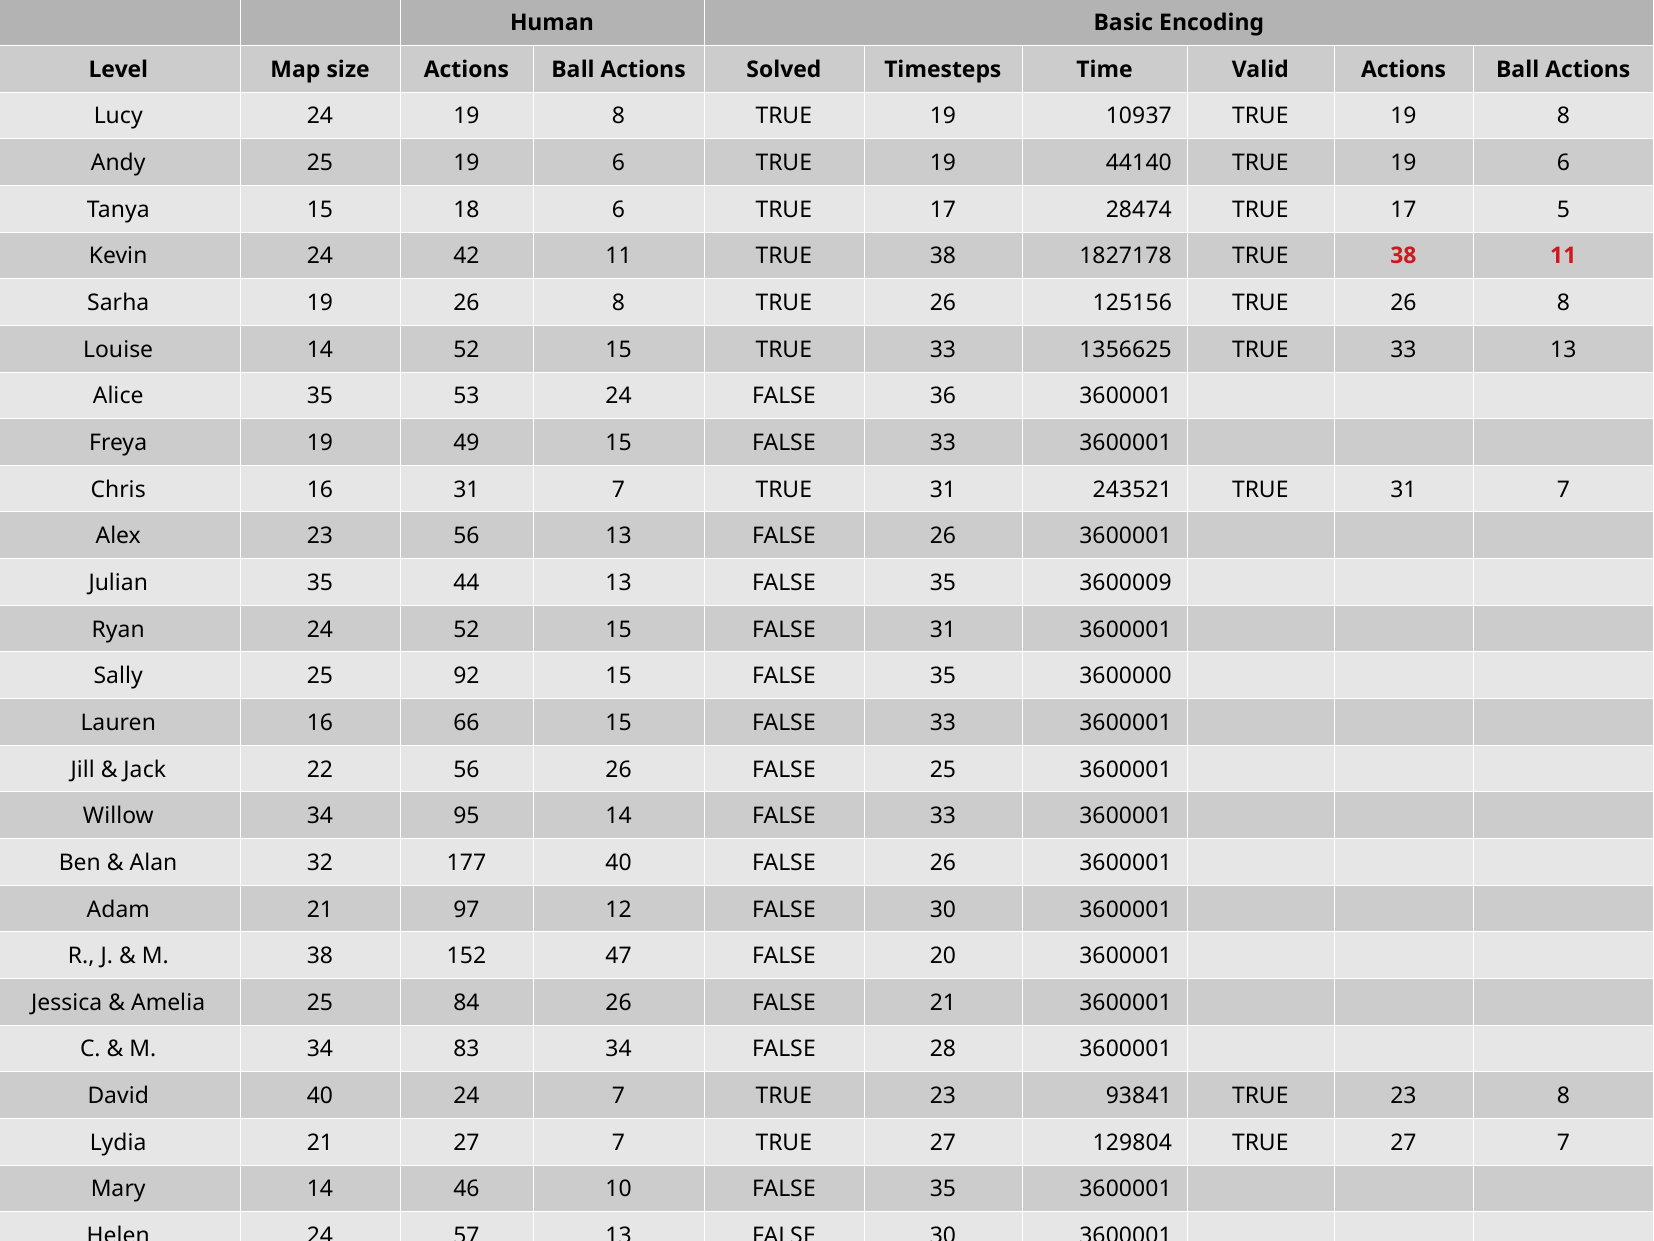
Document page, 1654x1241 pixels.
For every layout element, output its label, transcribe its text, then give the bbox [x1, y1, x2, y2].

table_cell [1474, 746, 1653, 791]
table_cell [1335, 886, 1473, 931]
table_cell [1335, 979, 1473, 1025]
table_cell 33 [865, 699, 1022, 745]
table_cell FALSE [705, 746, 864, 791]
table_cell TRUE [705, 466, 864, 511]
table_cell TRUE [1188, 279, 1334, 325]
table_cell [1474, 1166, 1653, 1211]
table_cell 16 [241, 466, 400, 511]
table_header [241, 0, 400, 45]
table_cell 36 [865, 373, 1022, 418]
table_cell 3600001 [1023, 1166, 1187, 1211]
table_cell [1188, 373, 1334, 418]
table_cell 18 [401, 186, 533, 232]
table_cell TRUE [705, 139, 864, 185]
table_cell TRUE [705, 279, 864, 325]
table_cell 22 [241, 746, 400, 791]
table_cell FALSE [705, 419, 864, 465]
table_cell 40 [241, 1072, 400, 1118]
table_cell [1474, 886, 1653, 931]
table_cell 13 [1474, 326, 1653, 372]
table_cell 66 [401, 699, 533, 745]
table_cell 30 [865, 886, 1022, 931]
table_cell 129804 [1023, 1119, 1187, 1165]
table_cell 24 [401, 1072, 533, 1118]
table_cell 49 [401, 419, 533, 465]
table_cell 12 [534, 886, 704, 931]
table_cell [1474, 419, 1653, 465]
table_cell 97 [401, 886, 533, 931]
table_cell 7 [1474, 1119, 1653, 1165]
table_cell [1188, 419, 1334, 465]
table_cell TRUE [1188, 1119, 1334, 1165]
table_cell TRUE [1188, 466, 1334, 511]
table_cell 14 [534, 792, 704, 838]
table_cell [1335, 373, 1473, 418]
table_cell Level [0, 46, 240, 92]
table_cell Mary [0, 1166, 240, 1211]
table_cell 53 [401, 373, 533, 418]
table_cell TRUE [705, 1072, 864, 1118]
table_cell 92 [401, 652, 533, 698]
table_cell 16 [241, 699, 400, 745]
table_cell 24 [241, 233, 400, 278]
table_cell Louise [0, 326, 240, 372]
table_cell 26 [534, 746, 704, 791]
table_cell 10 [534, 1166, 704, 1211]
table_cell 34 [241, 1026, 400, 1071]
table_cell Ball Actions [534, 46, 704, 92]
table_cell 6 [1474, 139, 1653, 185]
table_cell TRUE [1188, 186, 1334, 232]
table_cell 44140 [1023, 139, 1187, 185]
table_cell [1335, 932, 1473, 978]
table_cell Timesteps [865, 46, 1022, 92]
table_cell 95 [401, 792, 533, 838]
table_cell Ryan [0, 606, 240, 651]
table_cell 26 [865, 512, 1022, 558]
table_cell 17 [1335, 186, 1473, 232]
table_cell [1474, 1026, 1653, 1071]
table_cell Sarha [0, 279, 240, 325]
table_cell 93841 [1023, 1072, 1187, 1118]
table_cell TRUE [705, 1119, 864, 1165]
table_cell 35 [241, 373, 400, 418]
table_cell FALSE [705, 606, 864, 651]
table_cell 11 [534, 233, 704, 278]
table_cell 52 [401, 606, 533, 651]
table_cell 25 [241, 139, 400, 185]
table_cell 38 [241, 932, 400, 978]
table_cell [1188, 1026, 1334, 1071]
table_cell TRUE [1188, 93, 1334, 138]
table_cell 13 [534, 1212, 704, 1241]
table_cell [1335, 419, 1473, 465]
table_cell [1335, 606, 1473, 651]
table_cell 40 [534, 839, 704, 885]
table_cell [1335, 1212, 1473, 1241]
table_cell 3600001 [1023, 606, 1187, 651]
table_cell 33 [1335, 326, 1473, 372]
table_cell [1474, 792, 1653, 838]
table_cell 13 [534, 559, 704, 605]
table_cell 33 [865, 792, 1022, 838]
table_cell FALSE [705, 886, 864, 931]
table_cell 31 [1335, 466, 1473, 511]
table_cell 23 [1335, 1072, 1473, 1118]
table_cell 31 [401, 466, 533, 511]
table_cell 26 [865, 279, 1022, 325]
table_cell 47 [534, 932, 704, 978]
table_cell 20 [865, 932, 1022, 978]
table_cell [1474, 652, 1653, 698]
table_cell 25 [241, 652, 400, 698]
table_cell 3600001 [1023, 746, 1187, 791]
table_cell Lauren [0, 699, 240, 745]
table_cell TRUE [705, 326, 864, 372]
table_cell 84 [401, 979, 533, 1025]
table_cell [1188, 1166, 1334, 1211]
table_cell 3600001 [1023, 1026, 1187, 1071]
table_cell 3600001 [1023, 373, 1187, 418]
table_cell 31 [865, 606, 1022, 651]
table_cell Andy [0, 139, 240, 185]
table_cell [1188, 979, 1334, 1025]
table_cell FALSE [705, 792, 864, 838]
table_cell [1335, 839, 1473, 885]
table_cell 35 [865, 652, 1022, 698]
table_cell [1474, 932, 1653, 978]
table_cell 15 [534, 606, 704, 651]
table_cell 24 [241, 93, 400, 138]
table_cell TRUE [1188, 326, 1334, 372]
table_cell [1188, 699, 1334, 745]
table_cell 26 [1335, 279, 1473, 325]
table_cell Kevin [0, 233, 240, 278]
table_cell [1335, 1026, 1473, 1071]
table_cell Lucy [0, 93, 240, 138]
table_cell 24 [241, 606, 400, 651]
table_cell C. & M. [0, 1026, 240, 1071]
table_cell Actions [401, 46, 533, 92]
table_cell TRUE [705, 186, 864, 232]
table_cell 28 [865, 1026, 1022, 1071]
table_cell [1474, 512, 1653, 558]
table_cell [1474, 1212, 1653, 1241]
table_cell [1188, 652, 1334, 698]
table_cell 27 [1335, 1119, 1473, 1165]
table_cell Solved [705, 46, 864, 92]
table_cell 19 [865, 139, 1022, 185]
table_cell [1474, 606, 1653, 651]
table_header Basic Encoding [705, 0, 1653, 45]
table_cell 3600000 [1023, 652, 1187, 698]
table_cell 30 [865, 1212, 1022, 1241]
table_cell 8 [534, 93, 704, 138]
table_cell 243521 [1023, 466, 1187, 511]
table_cell Alice [0, 373, 240, 418]
table_cell 15 [534, 326, 704, 372]
table_cell 7 [534, 466, 704, 511]
table_cell Alex [0, 512, 240, 558]
table_cell 8 [534, 279, 704, 325]
table_cell 13 [534, 512, 704, 558]
table_cell 38 [1335, 233, 1473, 278]
table_cell 46 [401, 1166, 533, 1211]
table_cell [1335, 559, 1473, 605]
table_cell Ball Actions [1474, 46, 1653, 92]
table_cell 125156 [1023, 279, 1187, 325]
table_cell [1335, 699, 1473, 745]
table_cell 83 [401, 1026, 533, 1071]
table_cell FALSE [705, 699, 864, 745]
table_cell FALSE [705, 839, 864, 885]
table_cell Jill & Jack [0, 746, 240, 791]
table_cell 30 [945, 1228, 952, 1241]
table_cell [1474, 373, 1653, 418]
table_cell 25 [241, 979, 400, 1025]
table_cell TRUE [705, 93, 864, 138]
table_header [0, 0, 240, 45]
table_cell FALSE [705, 559, 864, 605]
table_cell 15 [534, 419, 704, 465]
table_cell 19 [865, 93, 1022, 138]
table_cell Chris [0, 466, 240, 511]
table_cell FALSE [705, 652, 864, 698]
table_cell R., J. & M. [0, 932, 240, 978]
table_cell 3600001 [1023, 512, 1187, 558]
table_cell 3600001 [1023, 932, 1187, 978]
table_cell [1188, 792, 1334, 838]
table_cell 7 [534, 1119, 704, 1165]
table_cell 15 [534, 699, 704, 745]
table_cell 34 [241, 792, 400, 838]
table_cell 26 [401, 279, 533, 325]
table_cell 35 [241, 559, 400, 605]
table_cell Jessica & Amelia [0, 979, 240, 1025]
table_cell 3600001 [1023, 979, 1187, 1025]
table_cell [1188, 886, 1334, 931]
table_cell 19 [401, 93, 533, 138]
table_cell TRUE [705, 233, 864, 278]
table_cell 17 [865, 186, 1022, 232]
table_cell 34 [534, 1026, 704, 1071]
table_cell 6 [534, 139, 704, 185]
table_cell 33 [865, 419, 1022, 465]
table_cell [1188, 932, 1334, 978]
table_cell 27 [865, 1119, 1022, 1165]
table_cell Freya [0, 419, 240, 465]
table_cell FALSE [705, 979, 864, 1025]
table_cell FALSE [705, 1212, 864, 1241]
table_cell Adam [0, 886, 240, 931]
table_cell [1188, 839, 1334, 885]
table_cell 33 [865, 326, 1022, 372]
table_cell 24 [241, 1212, 400, 1241]
table_cell 152 [401, 932, 533, 978]
table_cell [1188, 559, 1334, 605]
table_cell Sally [0, 652, 240, 698]
table_cell 31 [865, 466, 1022, 511]
table_cell [1474, 839, 1653, 885]
table_cell 56 [401, 746, 533, 791]
table_cell 19 [1335, 139, 1473, 185]
table_cell 38 [865, 233, 1022, 278]
table_cell 25 [865, 746, 1022, 791]
table_cell 27 [401, 1119, 533, 1165]
table_cell Time [1023, 46, 1187, 92]
table_cell 3600001 [1023, 1212, 1187, 1241]
table_cell 19 [241, 279, 400, 325]
table_cell [1335, 792, 1473, 838]
table_cell 14 [241, 326, 400, 372]
table_cell 21 [241, 1119, 400, 1165]
table_cell [1188, 606, 1334, 651]
table_cell 3600001 [1023, 792, 1187, 838]
table_cell Ben & Alan [0, 839, 240, 885]
table_cell 19 [401, 139, 533, 185]
table_cell [1188, 746, 1334, 791]
table_cell FALSE [705, 1166, 864, 1211]
table_cell FALSE [705, 932, 864, 978]
table_cell 32 [241, 839, 400, 885]
table_cell FALSE [705, 1026, 864, 1071]
table_cell FALSE [705, 512, 864, 558]
table_cell 15 [241, 186, 400, 232]
table_cell 8 [1474, 93, 1653, 138]
table_cell [1474, 979, 1653, 1025]
table_cell TRUE [1188, 1072, 1334, 1118]
table_cell 19 [1335, 93, 1473, 138]
table_cell 15 [534, 652, 704, 698]
table_cell 52 [401, 326, 533, 372]
table_cell 42 [401, 233, 533, 278]
table_cell 8 [1474, 1072, 1653, 1118]
table_cell 3600001 [1023, 419, 1187, 465]
table_cell 1827178 [1023, 233, 1187, 278]
table_cell 35 [865, 1166, 1022, 1211]
table_cell 19 [241, 419, 400, 465]
table_cell 23 [865, 1072, 1022, 1118]
table_cell 7 [1474, 466, 1653, 511]
table_cell 35 [865, 559, 1022, 605]
table_cell Tanya [0, 186, 240, 232]
table_cell [1474, 559, 1653, 605]
table_cell 3600001 [1023, 699, 1187, 745]
table_cell Valid [1188, 46, 1334, 92]
table_cell Julian [0, 559, 240, 605]
table_cell Willow [0, 792, 240, 838]
table_cell 28474 [1023, 186, 1187, 232]
table_cell [1335, 652, 1473, 698]
table_cell 3600001 [1023, 839, 1187, 885]
table_cell 3600001 [1023, 886, 1187, 931]
table_cell 177 [401, 839, 533, 885]
table_cell TRUE [1188, 233, 1334, 278]
table_cell 21 [241, 886, 400, 931]
table_cell [1474, 699, 1653, 745]
table_cell 44 [401, 559, 533, 605]
table_cell 5 [1474, 186, 1653, 232]
table_cell FALSE [705, 373, 864, 418]
table_cell Lydia [0, 1119, 240, 1165]
table_cell [1335, 746, 1473, 791]
table_cell 26 [534, 979, 704, 1025]
table_cell [1335, 1166, 1473, 1211]
table_cell TRUE [1188, 139, 1334, 185]
table_cell Helen [0, 1212, 240, 1241]
table_cell Actions [1335, 46, 1473, 92]
table_cell 1356625 [1023, 326, 1187, 372]
table_cell 8 [1474, 279, 1653, 325]
table_cell [1188, 1212, 1334, 1241]
table_cell 56 [401, 512, 533, 558]
table_cell Map size [241, 46, 400, 92]
table_cell 26 [865, 839, 1022, 885]
table_cell 24 [534, 373, 704, 418]
table_cell David [0, 1072, 240, 1118]
table_header Human [401, 0, 704, 45]
table_cell 14 [241, 1166, 400, 1211]
table_cell 3600009 [1023, 559, 1187, 605]
table_cell 10937 [1023, 93, 1187, 138]
table_cell 11 [1474, 233, 1653, 278]
table_cell [1188, 512, 1334, 558]
table_cell 7 [534, 1072, 704, 1118]
table_cell 6 [534, 186, 704, 232]
table_cell 23 [241, 512, 400, 558]
table_cell 57 [401, 1212, 533, 1241]
table_cell [1335, 512, 1473, 558]
table_cell 21 [865, 979, 1022, 1025]
